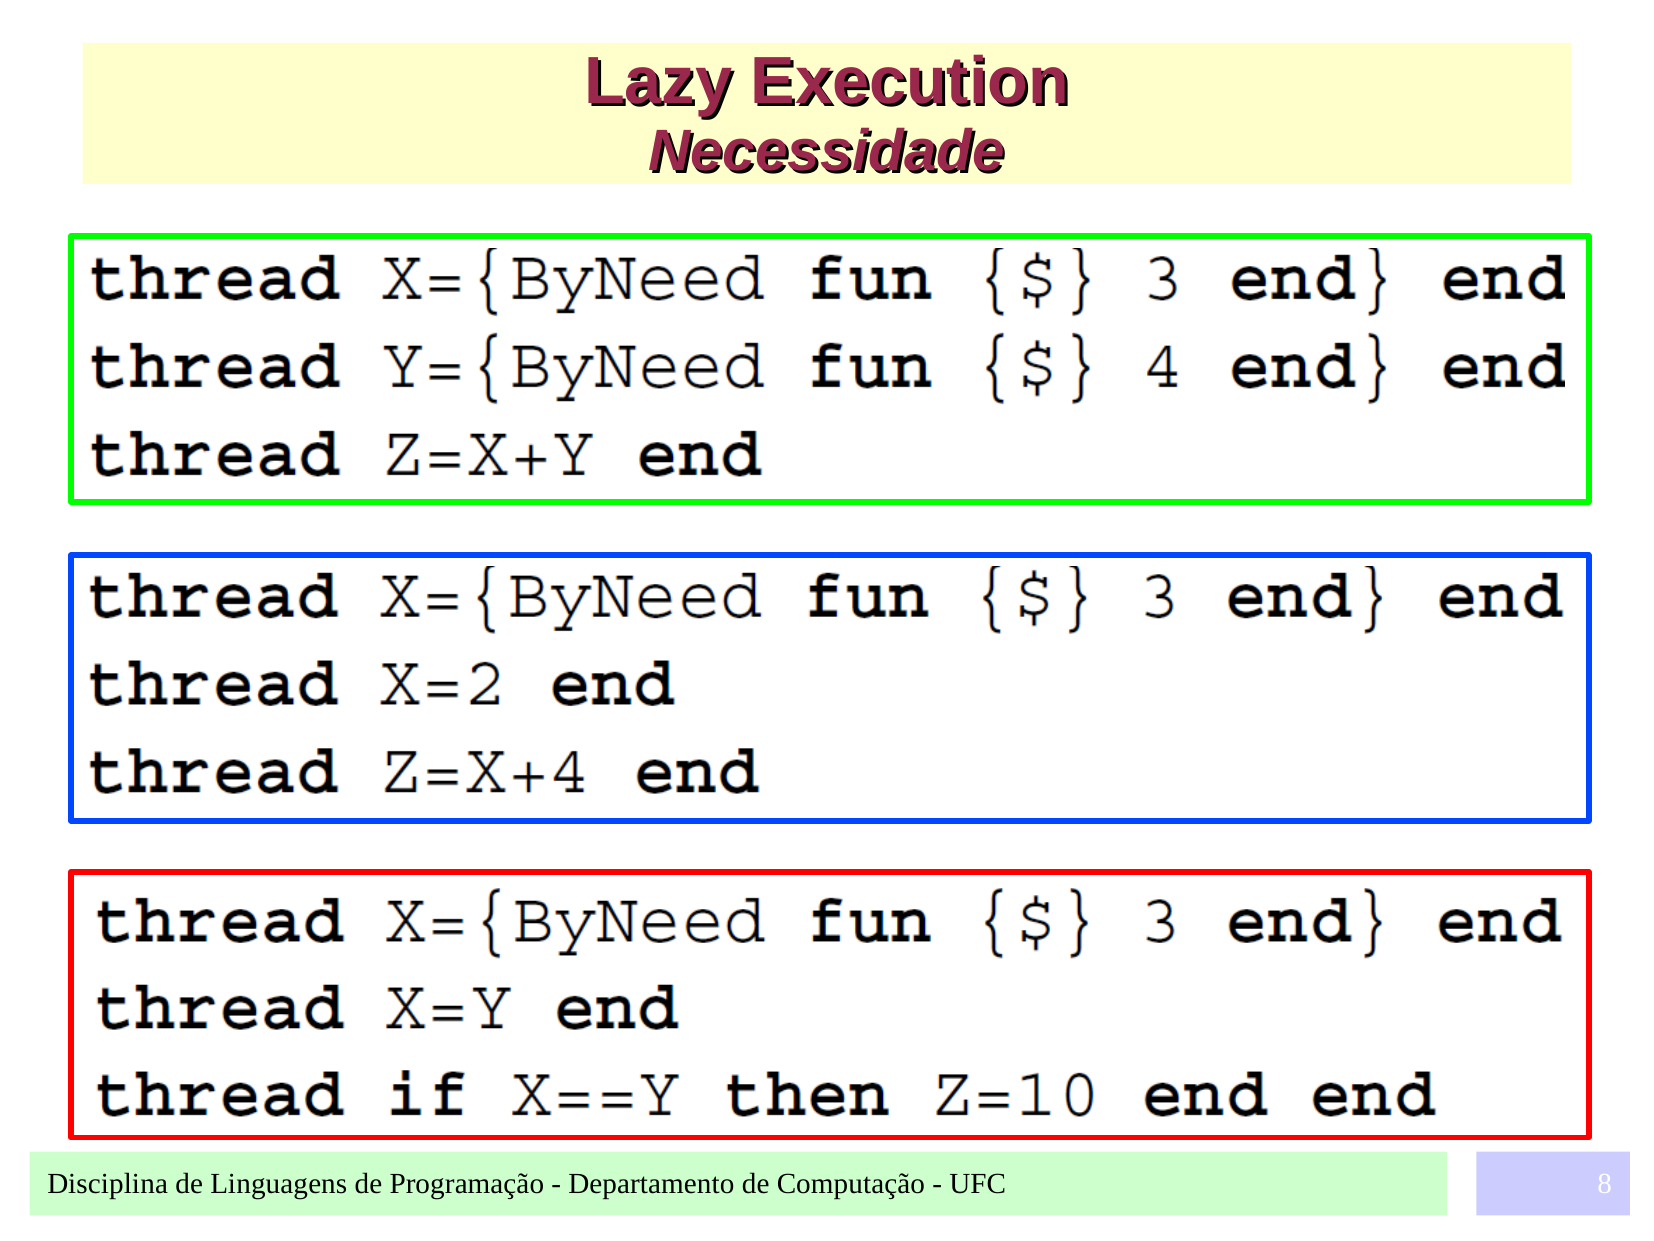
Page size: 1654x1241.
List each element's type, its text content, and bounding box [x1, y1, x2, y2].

picture [94, 880, 1565, 1118]
picture [88, 566, 1565, 798]
title Lazy Execution Necessidade [82, 42, 1571, 184]
picture [88, 248, 1565, 478]
